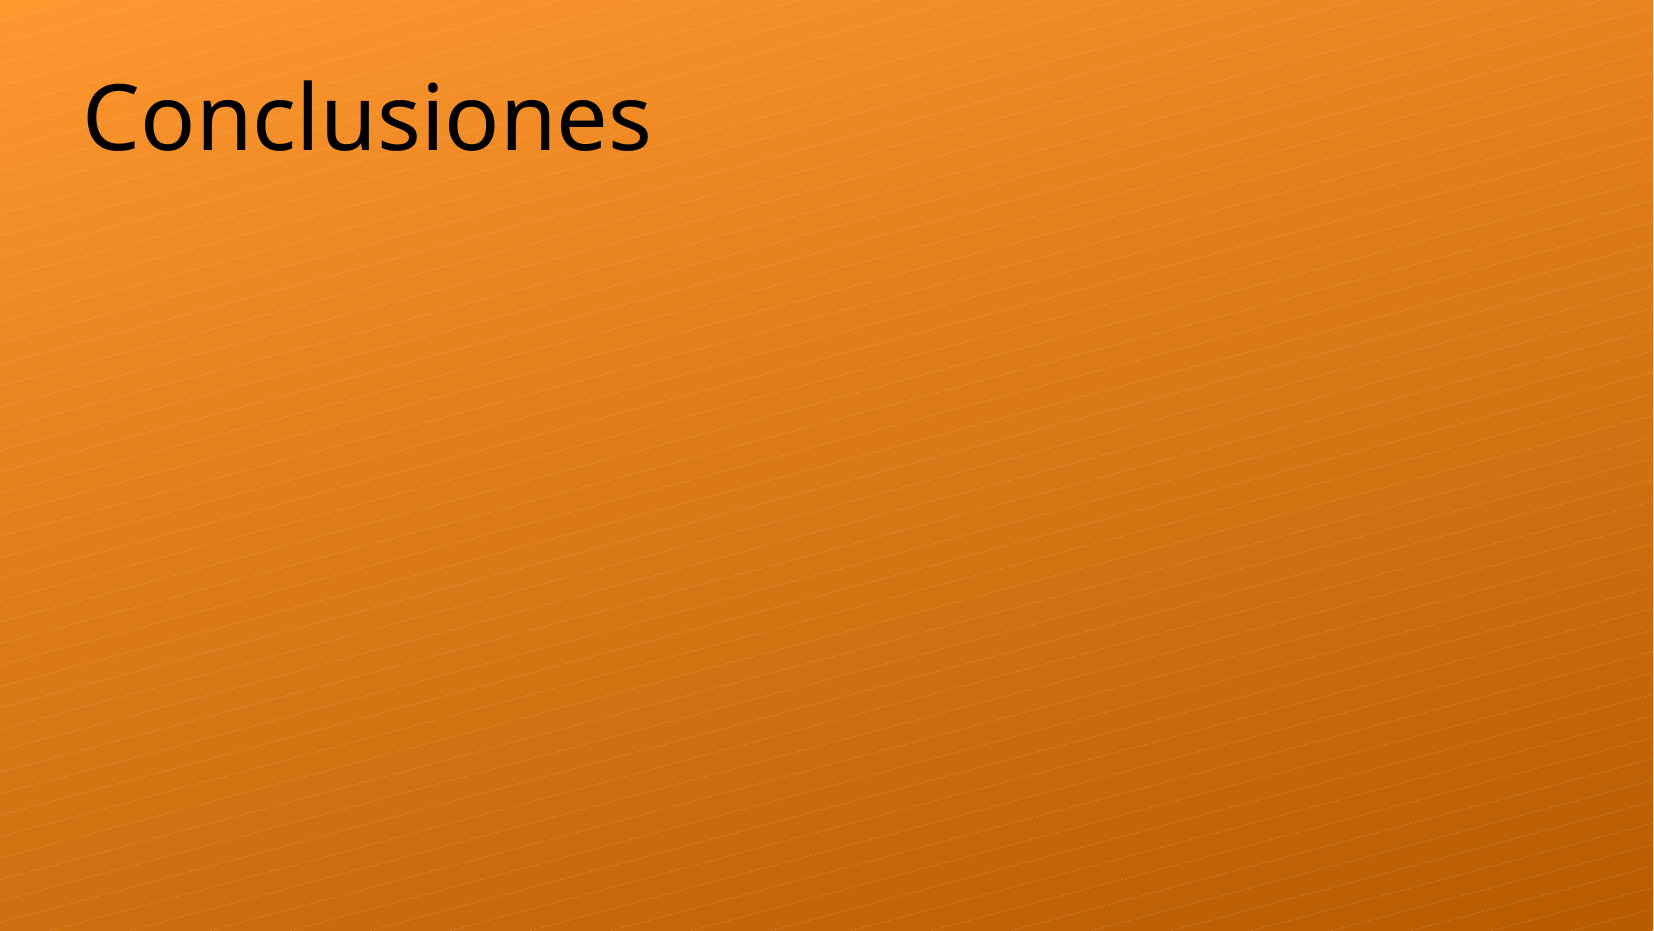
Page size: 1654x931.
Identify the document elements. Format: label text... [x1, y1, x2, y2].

title Conclusiones [82, 37, 1571, 193]
